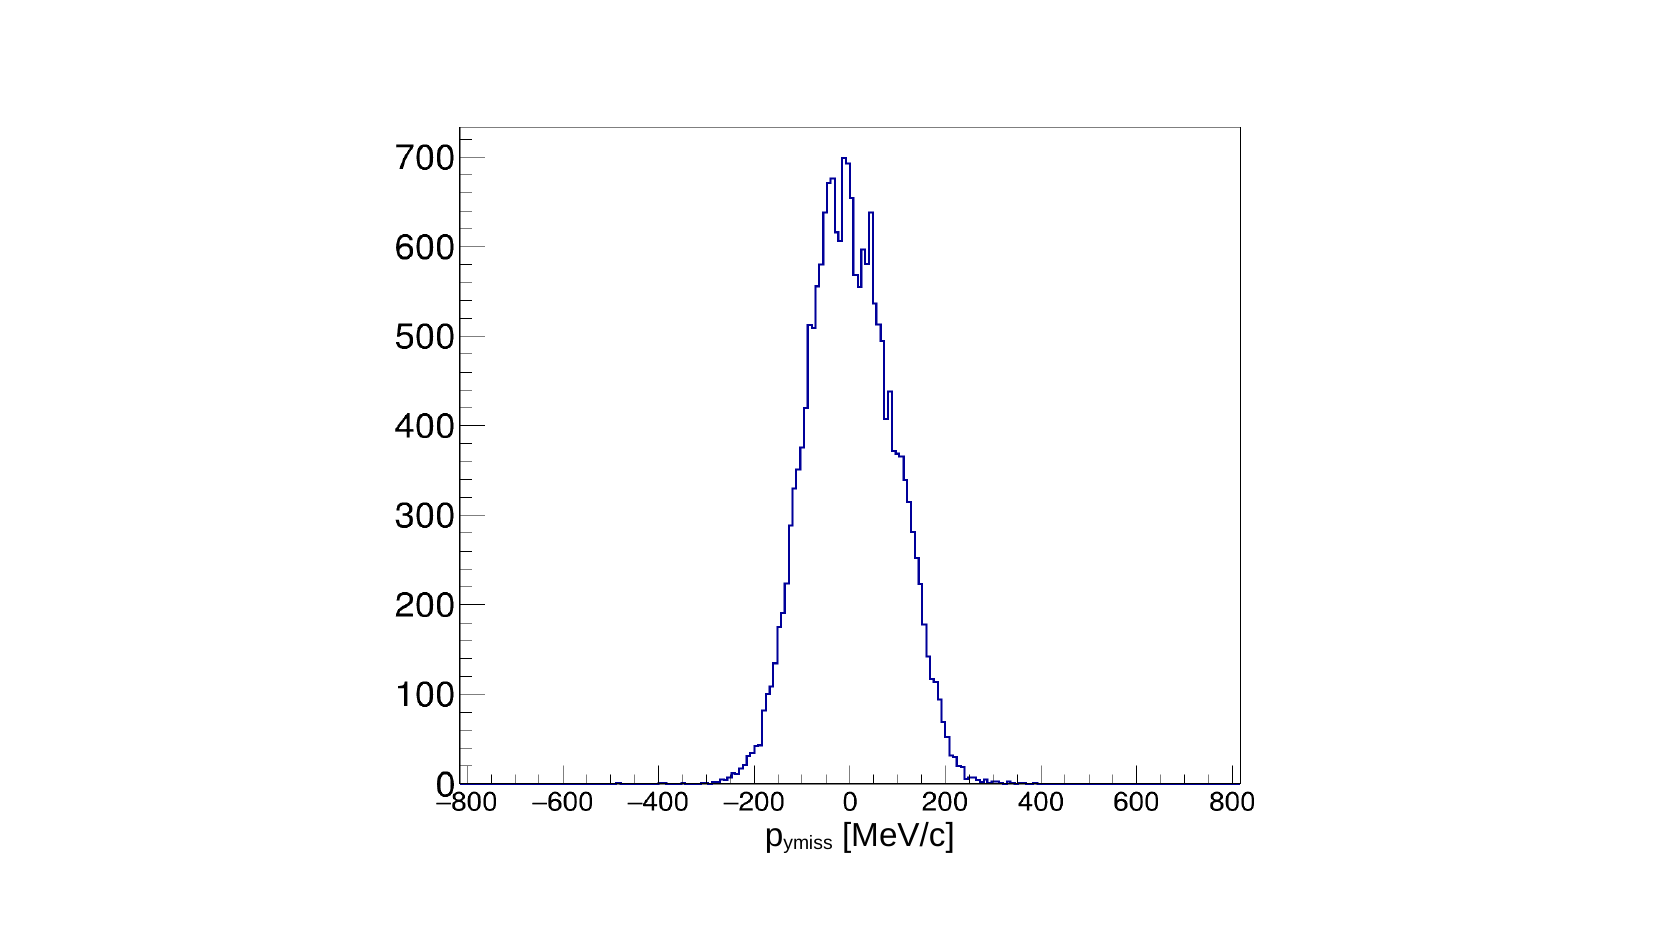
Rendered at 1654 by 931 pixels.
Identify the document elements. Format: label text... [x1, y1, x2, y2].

text_box pymiss [MeV/c] [750, 809, 1063, 898]
picture [387, 106, 1274, 815]
